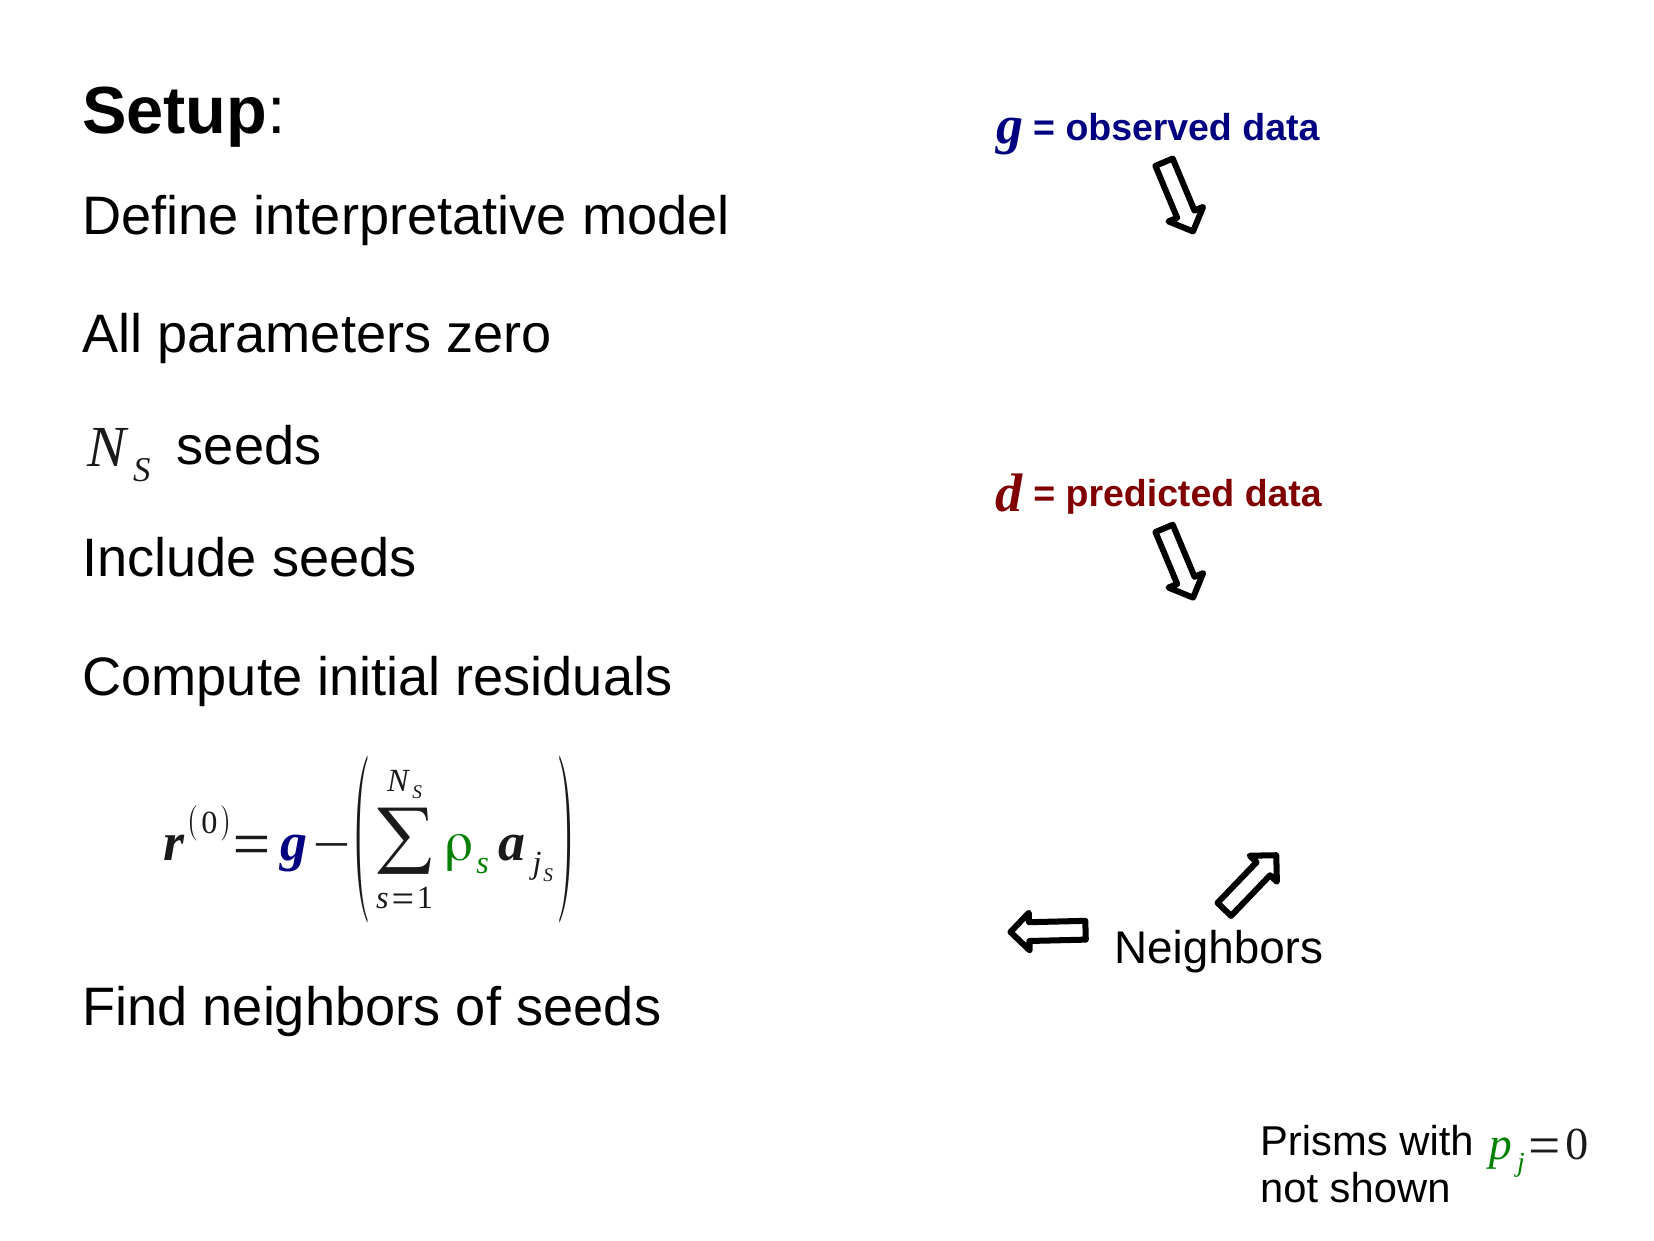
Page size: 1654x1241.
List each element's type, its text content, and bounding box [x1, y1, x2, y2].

text_box Find neighbors of seeds [67, 969, 678, 1052]
text_box All parameters zero [67, 295, 568, 379]
text_box Neighbors [1099, 915, 1339, 987]
picture [556, 196, 1651, 1235]
text_box = predicted data [1018, 464, 1338, 529]
chart [76, 413, 157, 492]
text_box Setup: [67, 65, 301, 167]
chart [1476, 1117, 1595, 1179]
text_box Define interpretative model [67, 177, 745, 260]
picture [1172, 196, 1196, 226]
text_box [1237, 1087, 1613, 1241]
text_box Include seeds [67, 520, 433, 603]
text_box Prisms with not shown [1245, 1110, 1501, 1230]
chart [985, 458, 1029, 529]
chart [985, 92, 1030, 162]
text_box seeds [161, 408, 337, 491]
chart [154, 752, 582, 926]
text_box Compute initial residuals [67, 638, 689, 721]
text_box = observed data [1018, 98, 1336, 162]
